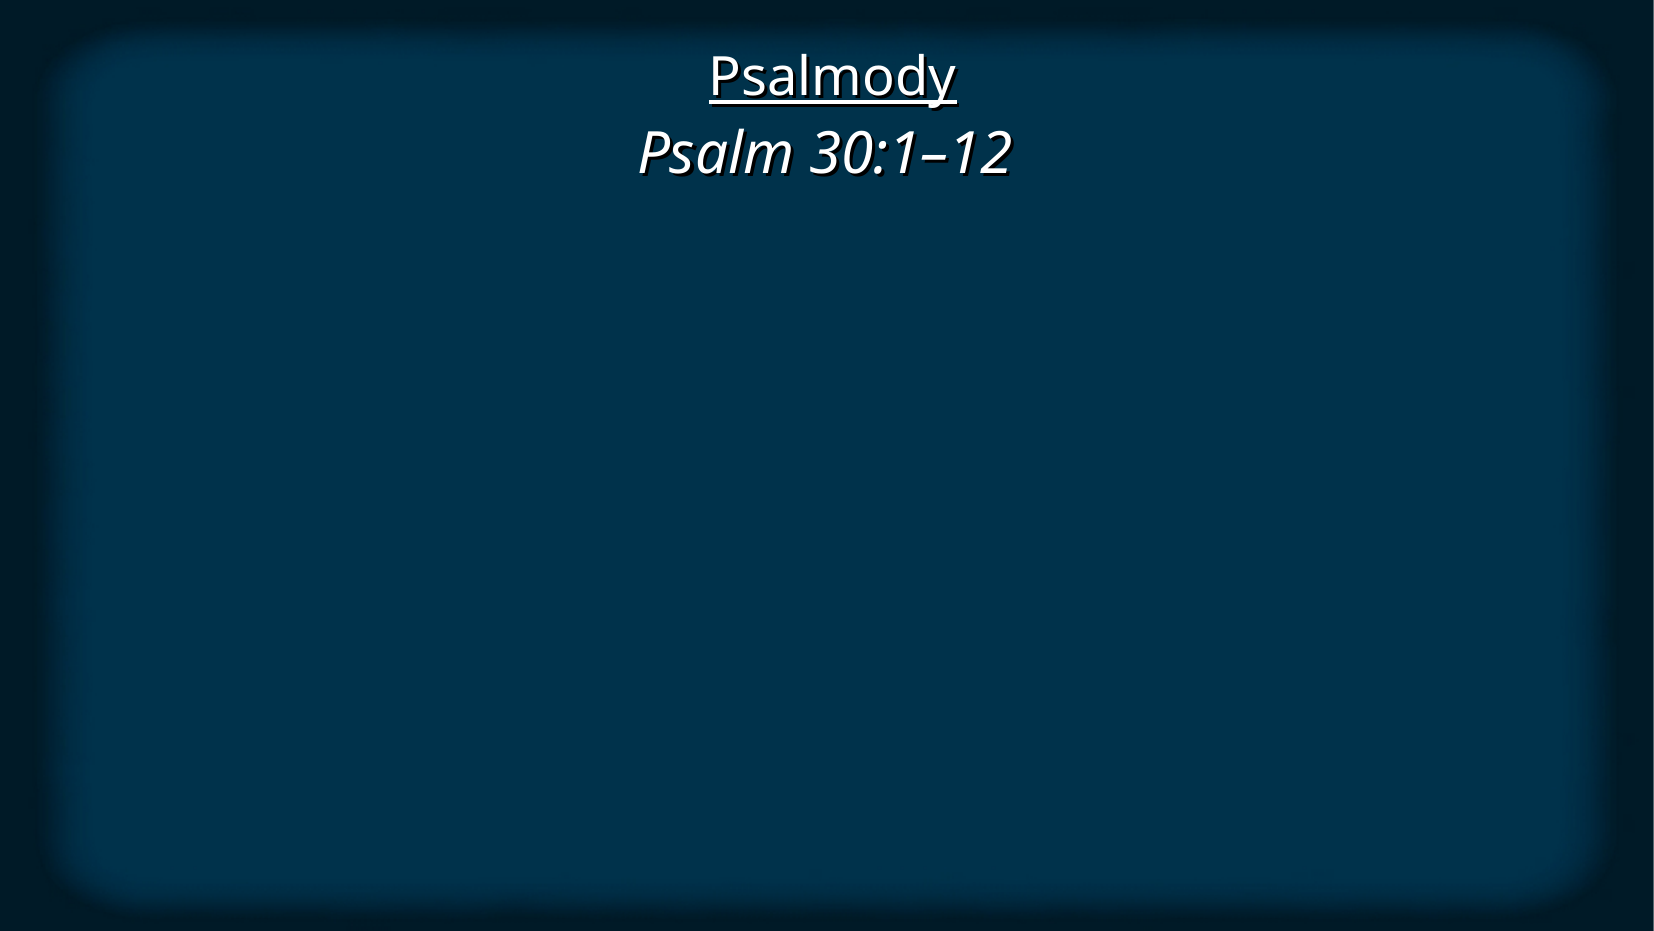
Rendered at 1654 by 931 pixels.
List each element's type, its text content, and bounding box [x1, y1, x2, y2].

picture [0, 0, 1654, 931]
text_box Psalmody Psalm 30:1–12 [90, 30, 1576, 194]
